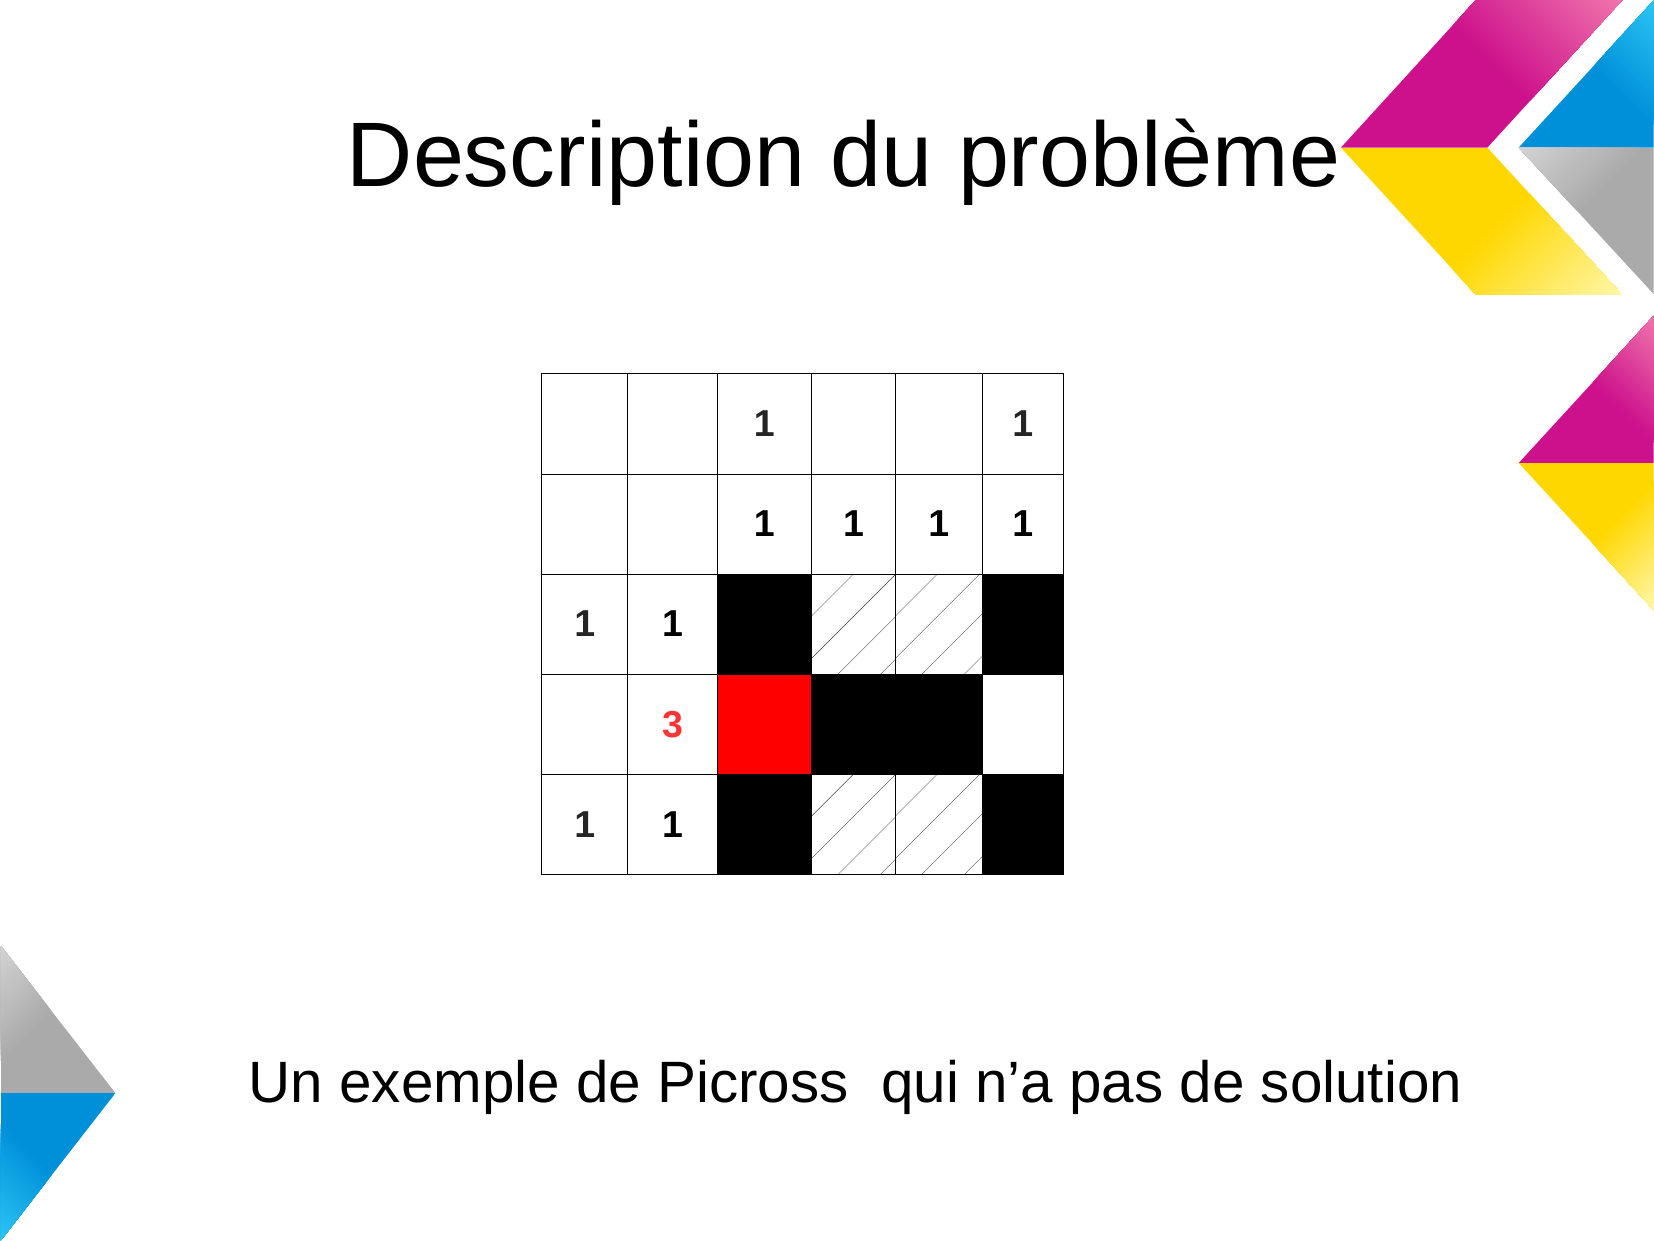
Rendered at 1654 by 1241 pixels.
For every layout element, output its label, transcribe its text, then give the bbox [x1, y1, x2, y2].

title Description du problème [82, 49, 1571, 257]
table_header 1 [718, 374, 811, 474]
table_header [628, 374, 717, 474]
table_cell [983, 675, 1063, 774]
table_cell [542, 475, 627, 574]
text_box Un exemple de Picross qui n’a pas de solution [177, 1039, 1536, 1120]
table_cell [896, 775, 982, 874]
table_cell 1 [542, 775, 627, 874]
table_cell 1 [812, 475, 895, 574]
table_cell 3 [628, 675, 717, 774]
table_cell [983, 775, 1063, 874]
table_header [896, 374, 982, 474]
table_cell 1 [896, 475, 982, 574]
table_cell 1 [628, 775, 717, 874]
table_header [812, 374, 895, 474]
table_cell 1 [983, 475, 1063, 574]
table_cell [718, 675, 811, 774]
table_cell [812, 575, 895, 674]
table_cell 1 [628, 575, 717, 674]
table_cell [896, 575, 982, 674]
table_cell [718, 775, 811, 874]
table_cell 1 [542, 575, 627, 674]
table_cell [812, 775, 895, 874]
table_header [542, 374, 627, 474]
table_cell [542, 675, 627, 774]
table_cell [628, 475, 717, 574]
table_header 1 [983, 374, 1063, 474]
table_cell [812, 675, 895, 774]
table_cell [718, 575, 811, 674]
table_cell [983, 575, 1063, 674]
table_cell 1 [718, 475, 811, 574]
table_cell [896, 675, 982, 774]
